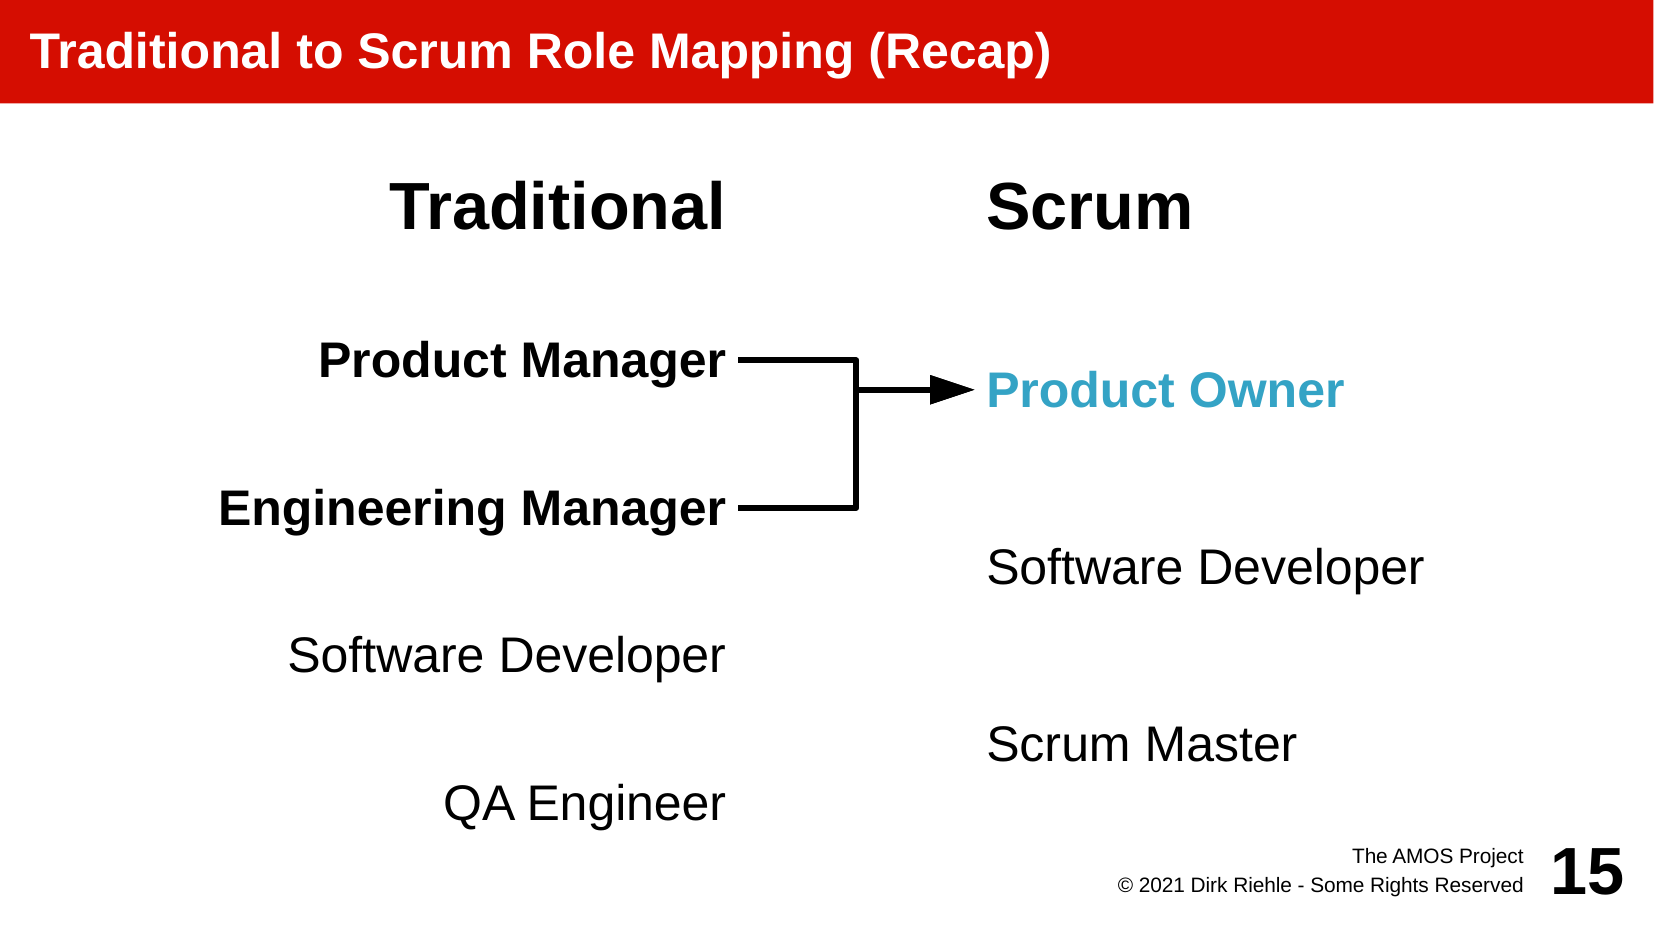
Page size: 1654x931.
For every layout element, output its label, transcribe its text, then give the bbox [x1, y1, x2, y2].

title Traditional to Scrum Role Mapping (Recap) [0, 0, 1654, 104]
text_box Software Developer [974, 448, 1625, 686]
text_box QA Engineer [147, 745, 739, 892]
text_box Scrum Master [974, 686, 1565, 863]
text_box Product Owner [974, 271, 1654, 508]
text_box Engineering Manager [0, 419, 739, 597]
text_box Product Manager [147, 271, 739, 449]
text_box Software Developer [59, 597, 739, 745]
text_box Scrum [974, 118, 1565, 271]
text_box Traditional [147, 118, 739, 271]
